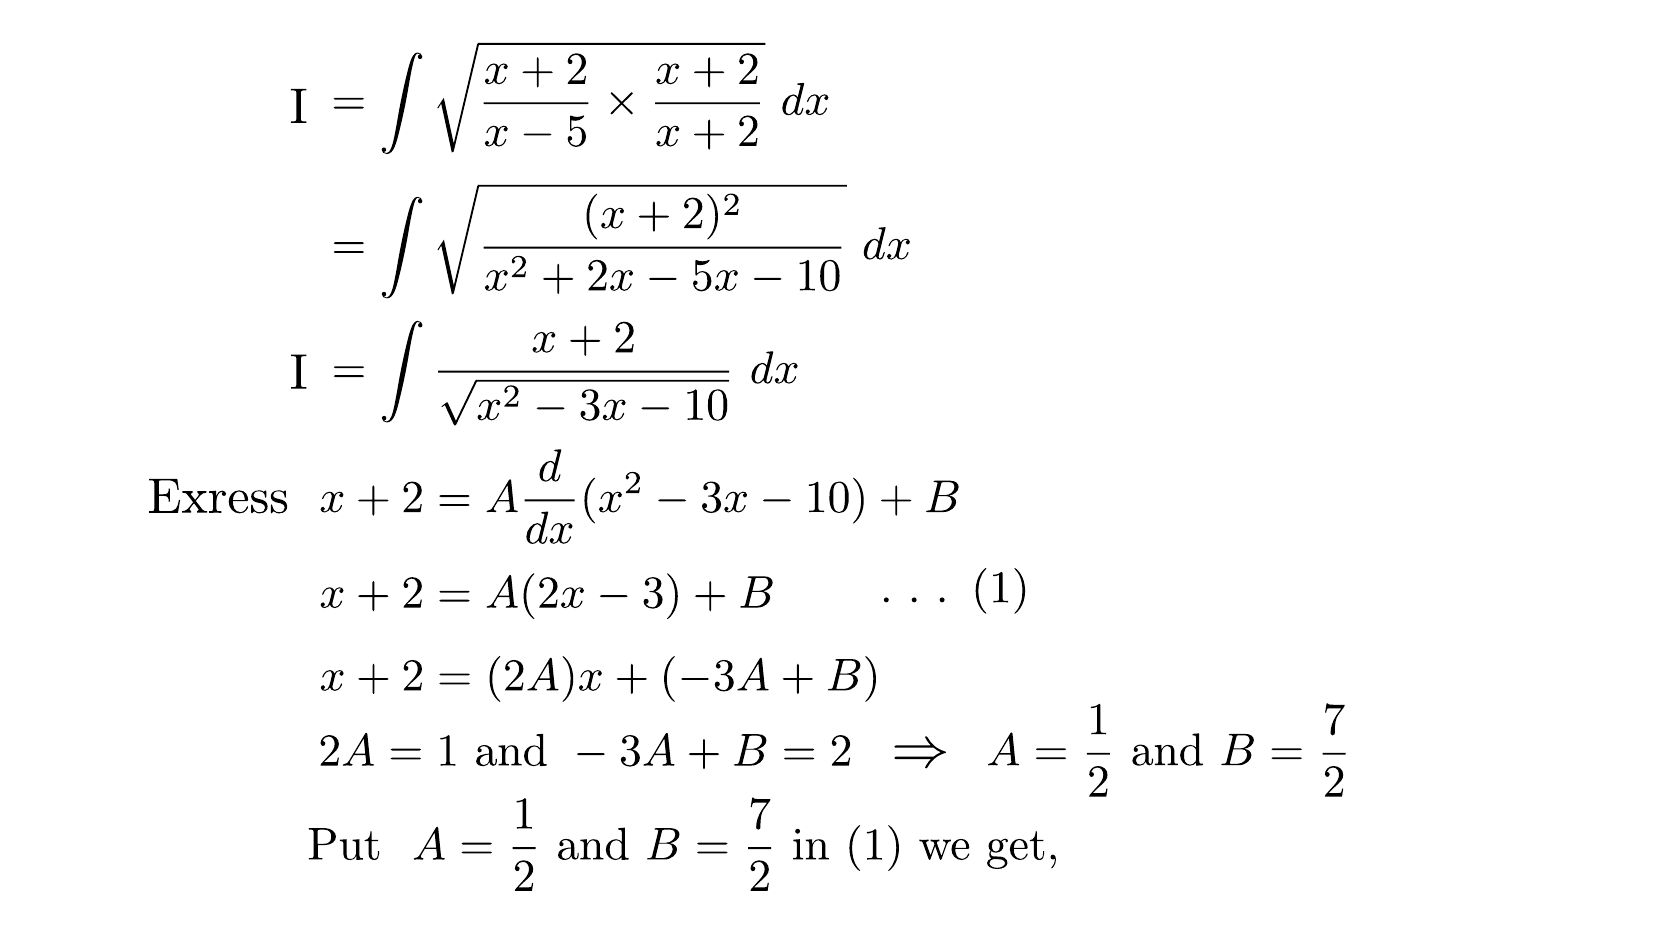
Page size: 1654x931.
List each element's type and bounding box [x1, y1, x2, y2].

text_box [320, 573, 773, 620]
text_box [894, 736, 947, 769]
text_box [320, 656, 876, 702]
text_box [308, 797, 1056, 891]
text_box [333, 320, 798, 426]
text_box [149, 478, 288, 514]
text_box [987, 703, 1346, 797]
text_box [291, 354, 307, 389]
text_box [320, 449, 959, 544]
text_box [333, 184, 910, 299]
text_box [290, 88, 307, 123]
title [47, 36, 1607, 898]
text_box [333, 42, 829, 155]
text_box [882, 567, 1026, 614]
text_box [320, 732, 851, 770]
